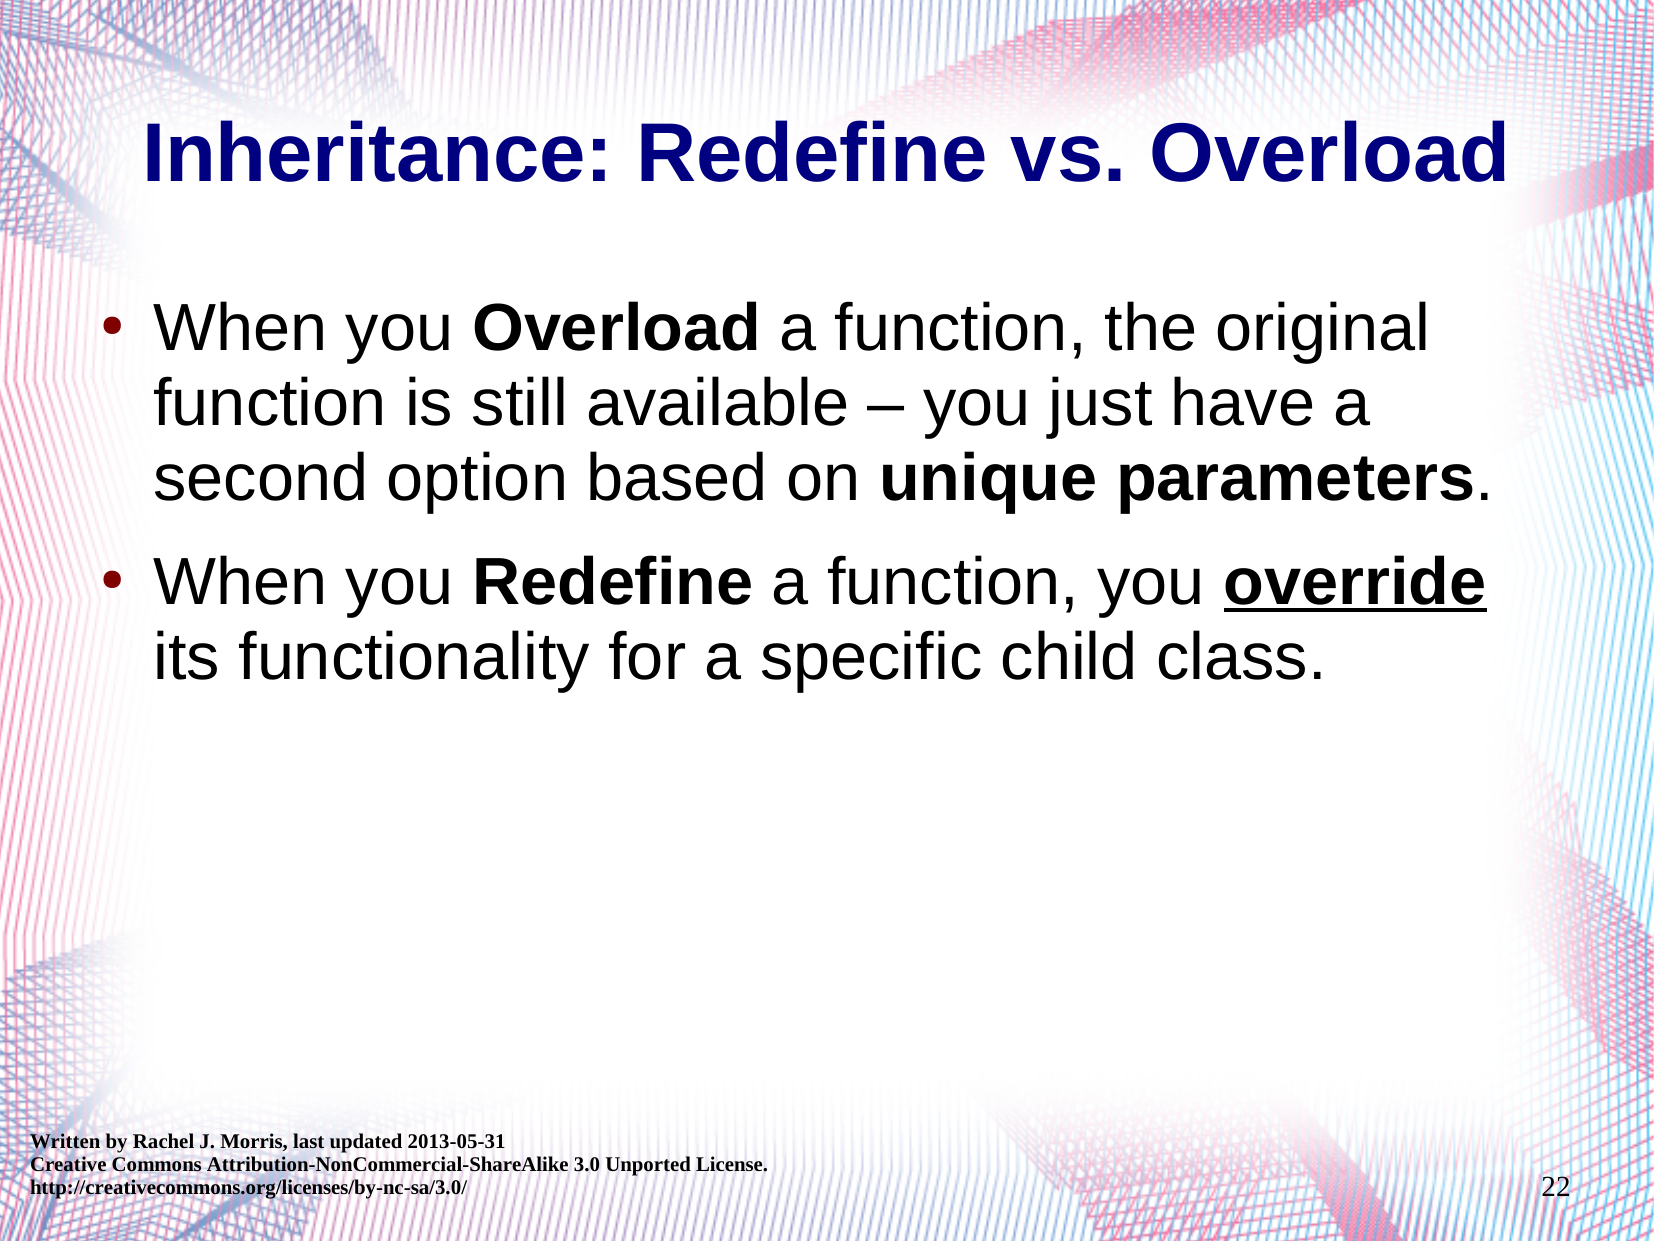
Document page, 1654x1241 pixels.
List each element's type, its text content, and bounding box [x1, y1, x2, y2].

list When you Overload a function, the original function is still available – you just have a second option based on unique parameters. When you Redefine a function, you override its functionality for a specific child class. [82, 290, 1571, 1010]
picture [0, 0, 1654, 1241]
title Inheritance: Redefine vs. Overload [82, 49, 1571, 257]
